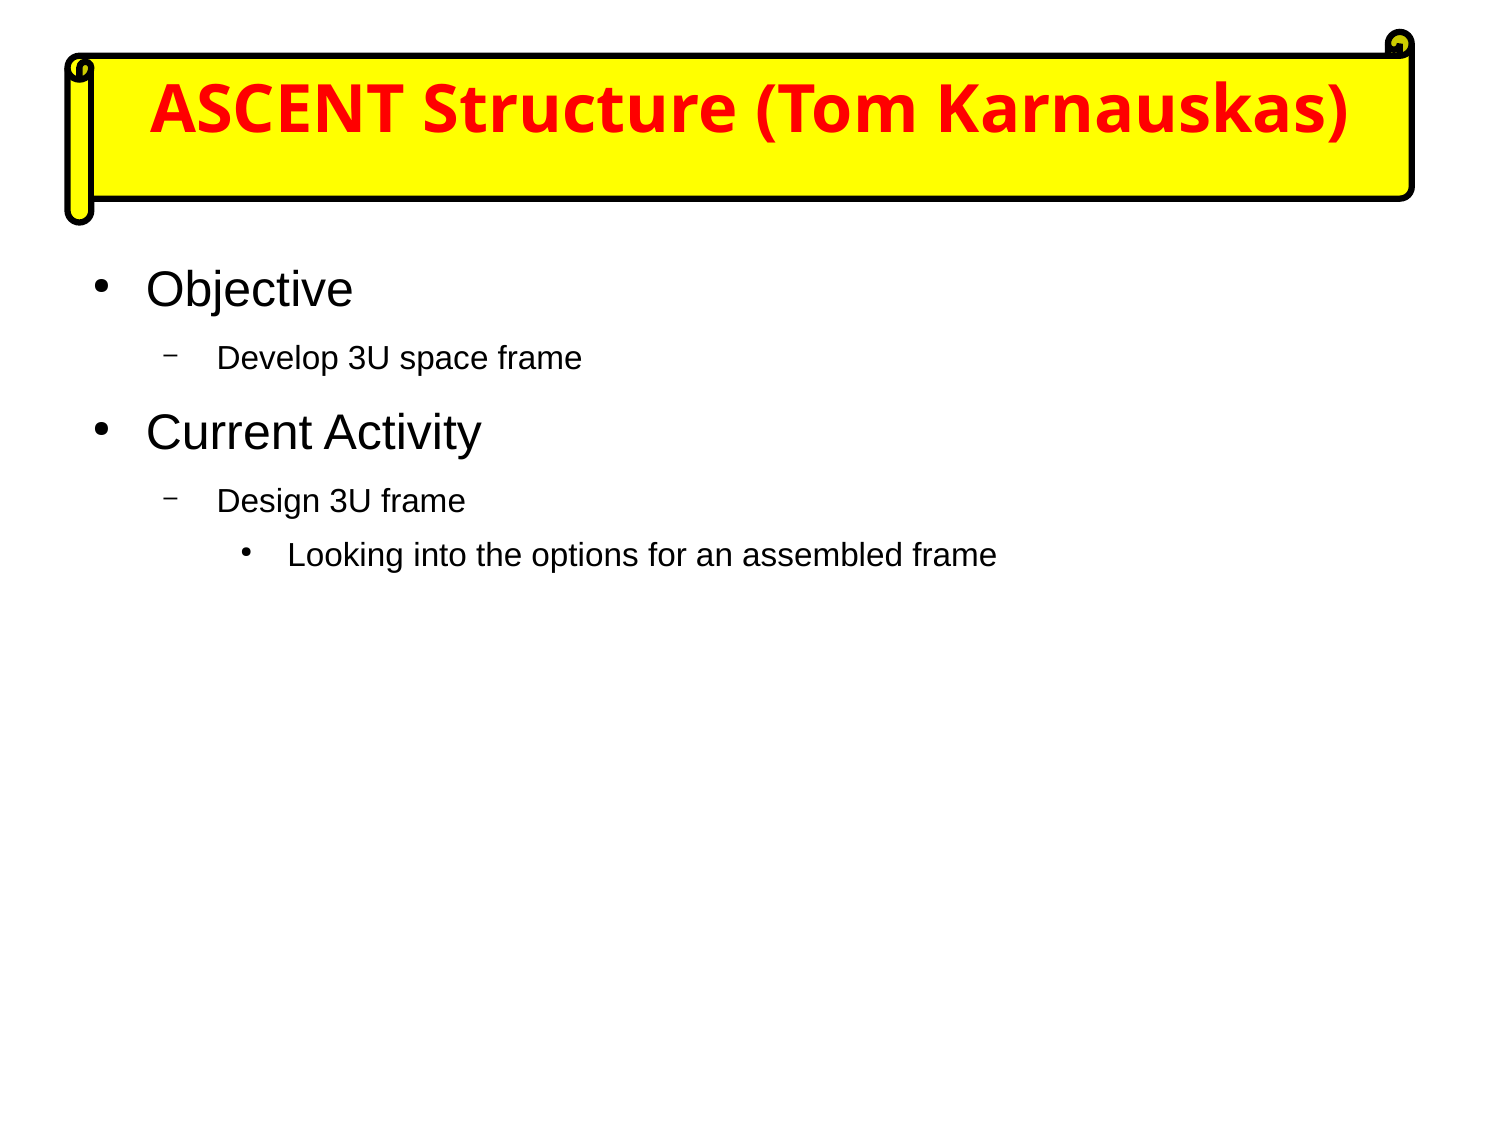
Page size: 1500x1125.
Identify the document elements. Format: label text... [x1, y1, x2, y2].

text_box ASCENT Structure (Tom Karnauskas) [0, 58, 1500, 154]
text_box [72, 31, 1412, 58]
text_box [67, 154, 1412, 223]
list Objective Develop 3U space frame Current Activity Design 3U frame Looking into the options for an assembled frame [75, 263, 1425, 916]
